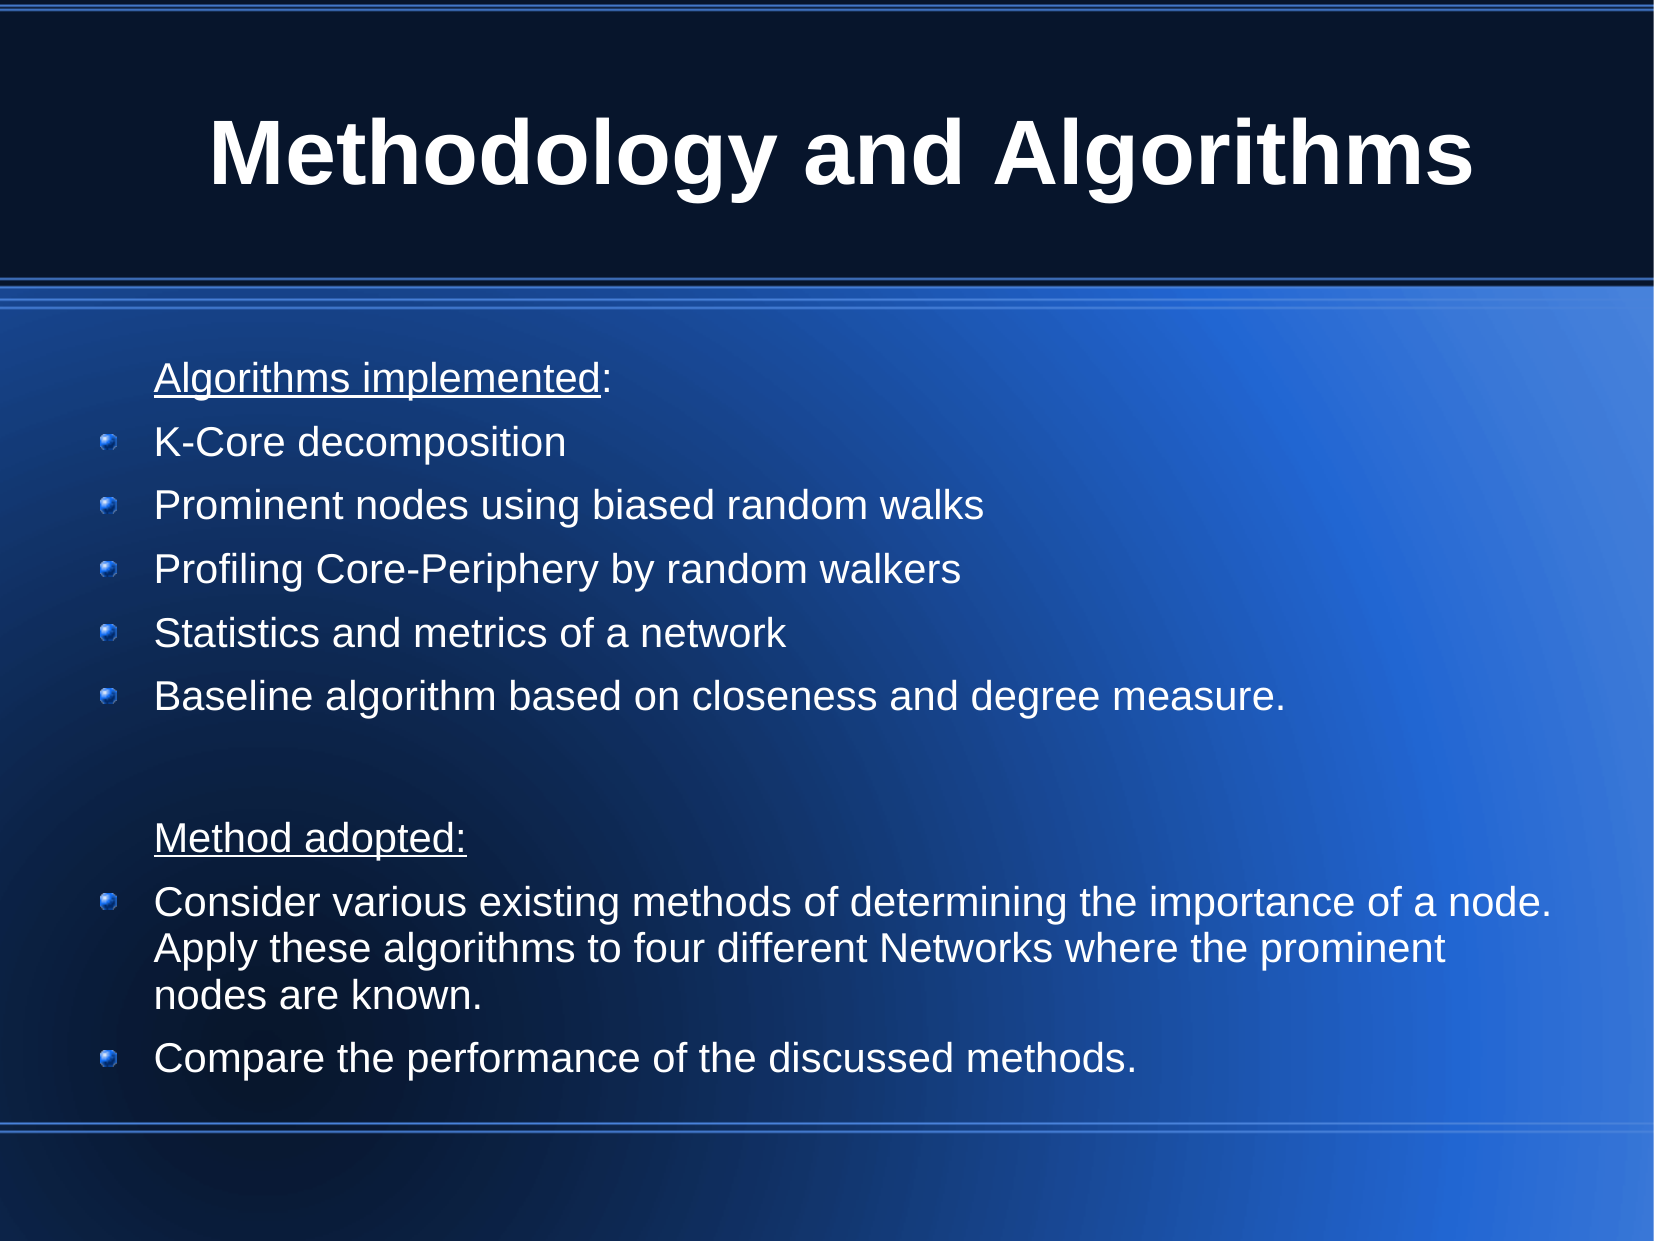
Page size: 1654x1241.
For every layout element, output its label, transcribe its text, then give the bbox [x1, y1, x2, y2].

picture [0, 0, 1654, 1241]
list Algorithms implemented: K-Core decomposition Prominent nodes using biased random walks Profiling Core-Periphery by random walkers Statistics and metrics of a network Baseline algorithm based on closeness and degree measure. [82, 355, 1359, 783]
list Method adopted: Consider various existing methods of determining the importance of a node. Apply these algorithms to four different Networks where the prominent nodes are known. Compare the performance of the discussed methods. [82, 814, 1554, 1087]
title Methodology and Algorithms [82, 49, 1571, 257]
